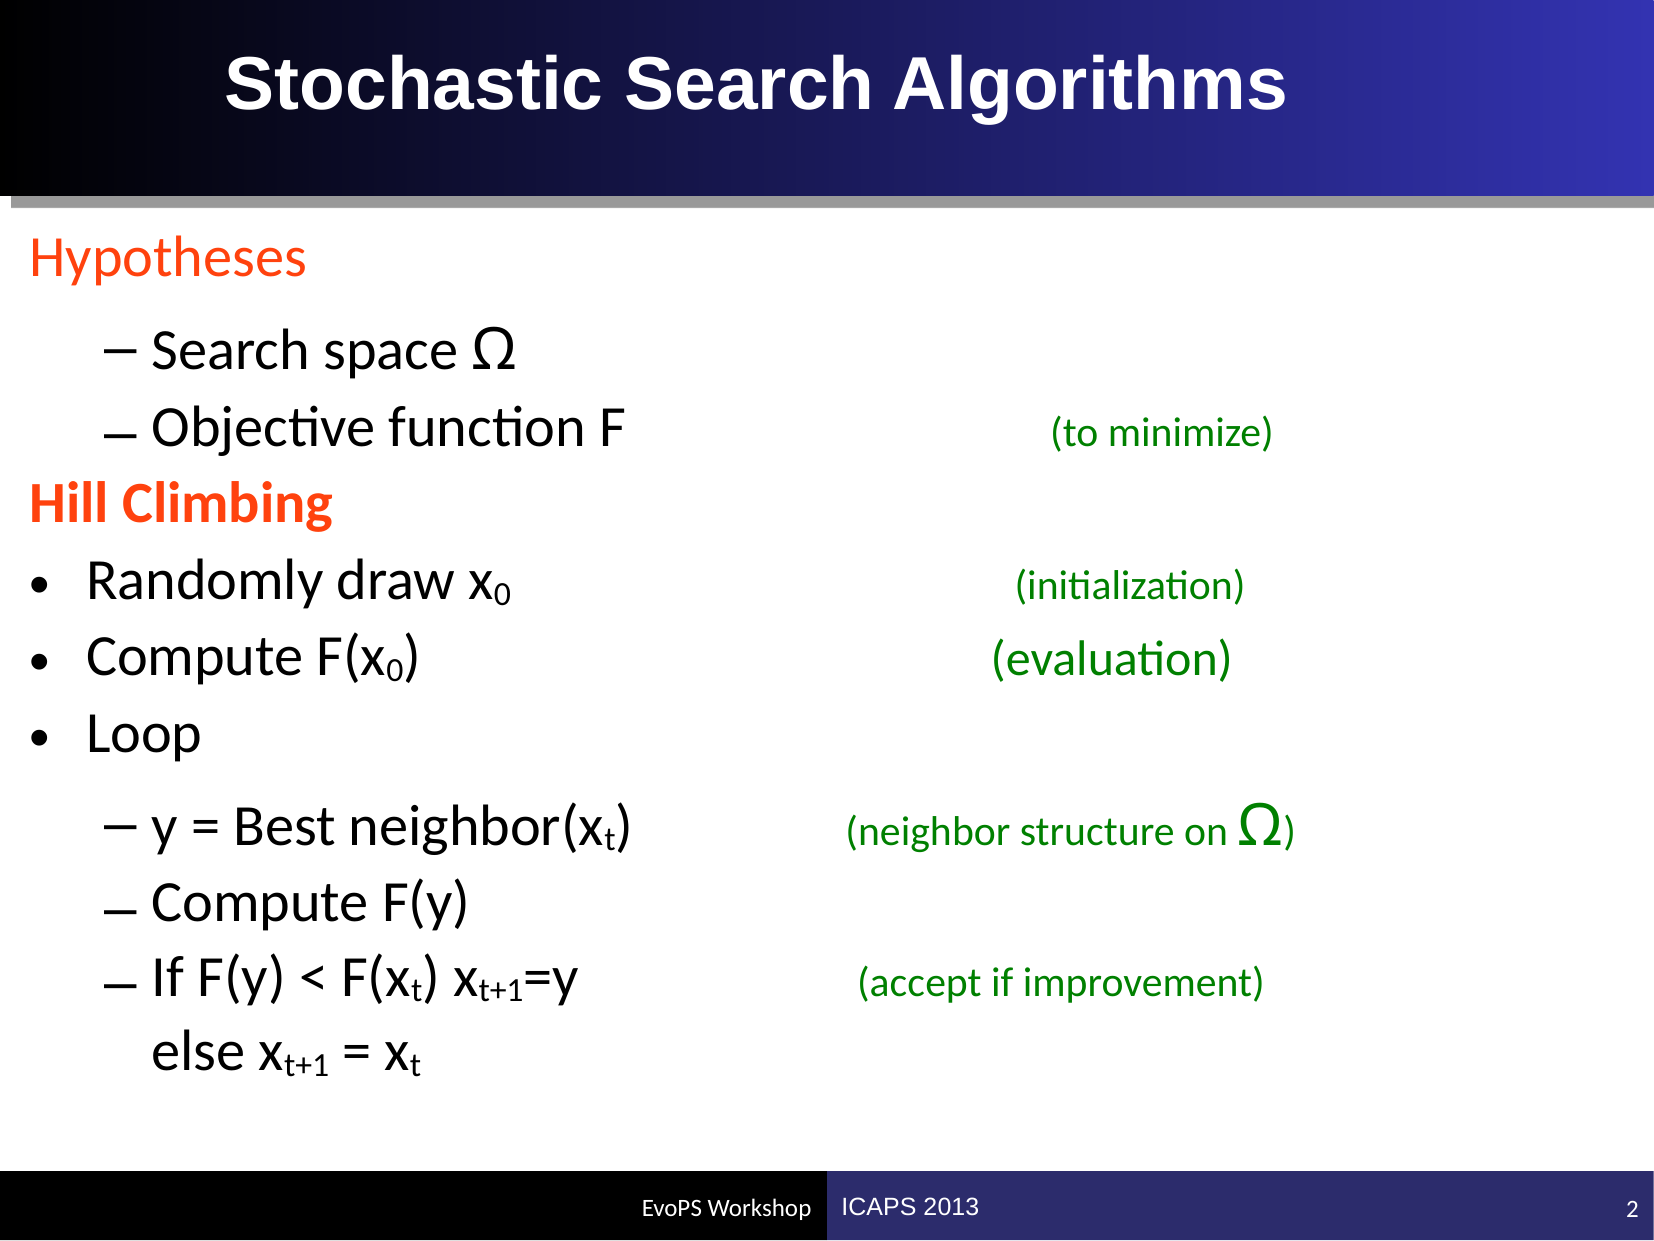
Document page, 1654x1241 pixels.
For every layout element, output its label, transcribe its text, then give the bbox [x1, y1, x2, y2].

list Hypotheses Search space Ω Objective function F (to minimize) Hill Climbing Randomly draw x0 (initialization) Compute F(x0) (evaluation) Loop y = Best neighbor(xt) (neighbor structure on Ω) Compute F(y) If F(y) < F(xt) xt+1=y (accept if improvement) else xt+1 = xt [15, 225, 1623, 1141]
text_box Stochastic Search Algorithms [210, 34, 1381, 151]
